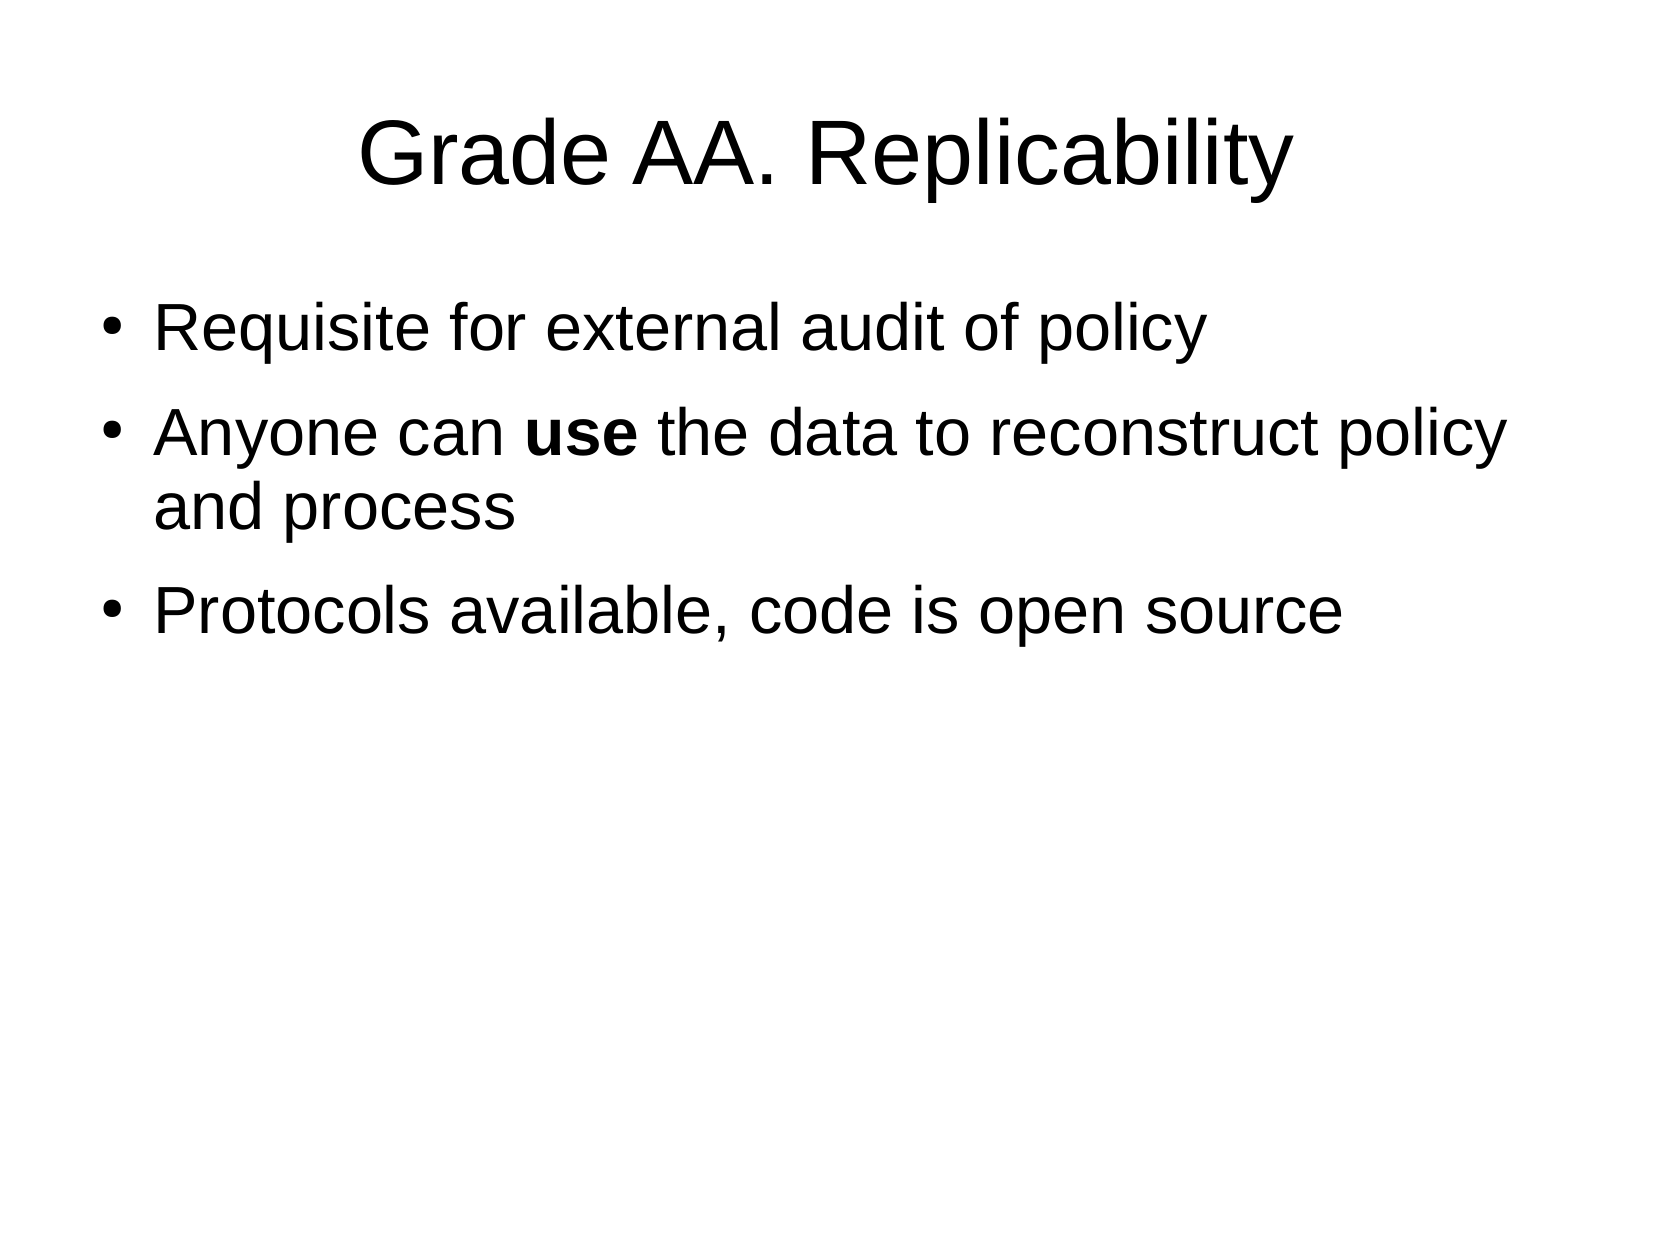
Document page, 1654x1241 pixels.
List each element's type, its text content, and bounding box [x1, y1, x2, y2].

list Requisite for external audit of policy Anyone can use the data to reconstruct policy and process Protocols available, code is open source [82, 290, 1571, 1010]
title Grade AA. Replicability [82, 49, 1571, 257]
